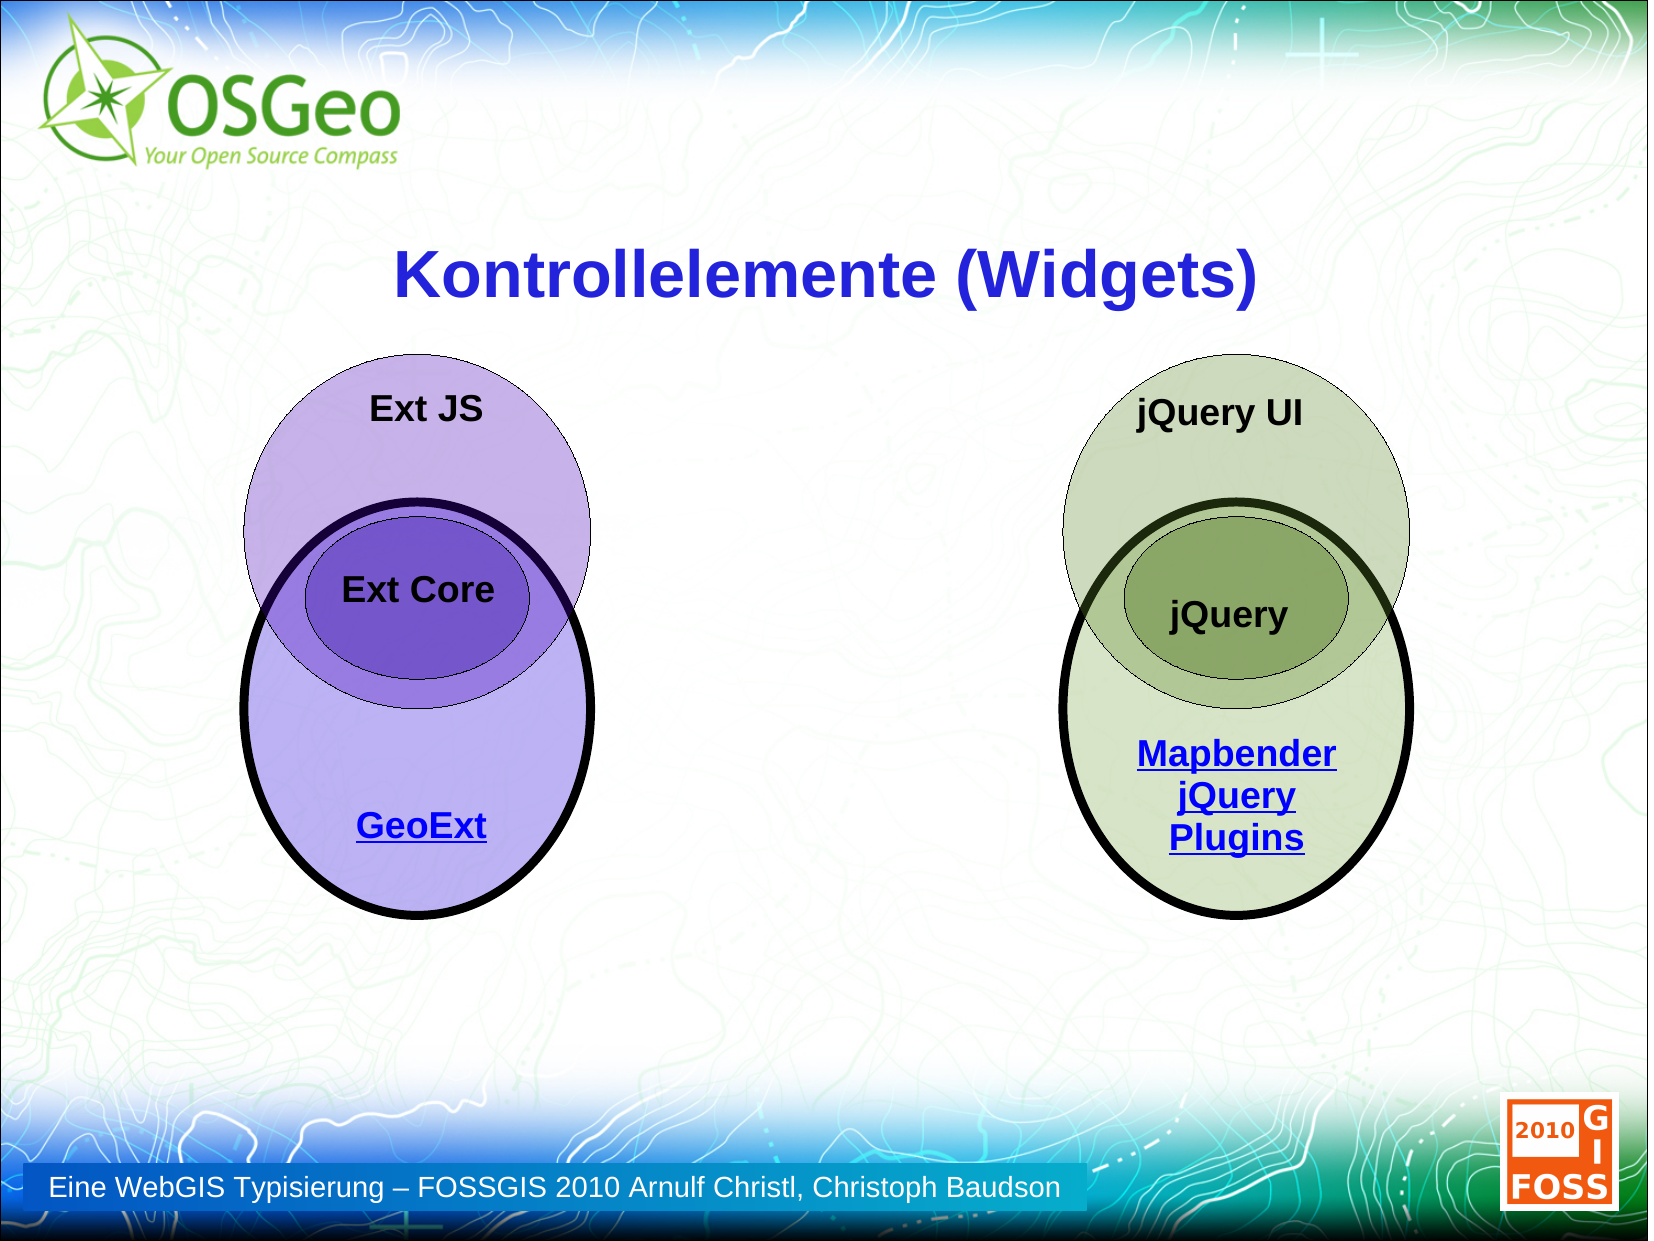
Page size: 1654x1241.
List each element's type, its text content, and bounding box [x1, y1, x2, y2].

text_box GeoExt [341, 797, 502, 861]
text_box [1062, 452, 1410, 865]
text_box Mapbender jQuery Plugins [1122, 725, 1352, 886]
text_box [243, 354, 591, 916]
text_box [1147, 886, 1326, 916]
text_box Ext JS [354, 379, 532, 443]
picture [1, 1, 1647, 1240]
text_box Ext Core [326, 561, 532, 625]
title Kontrollelemente (Widgets) [82, 98, 1571, 452]
text_box jQuery UI [1122, 383, 1329, 507]
text_box jQuery [1155, 586, 1329, 650]
